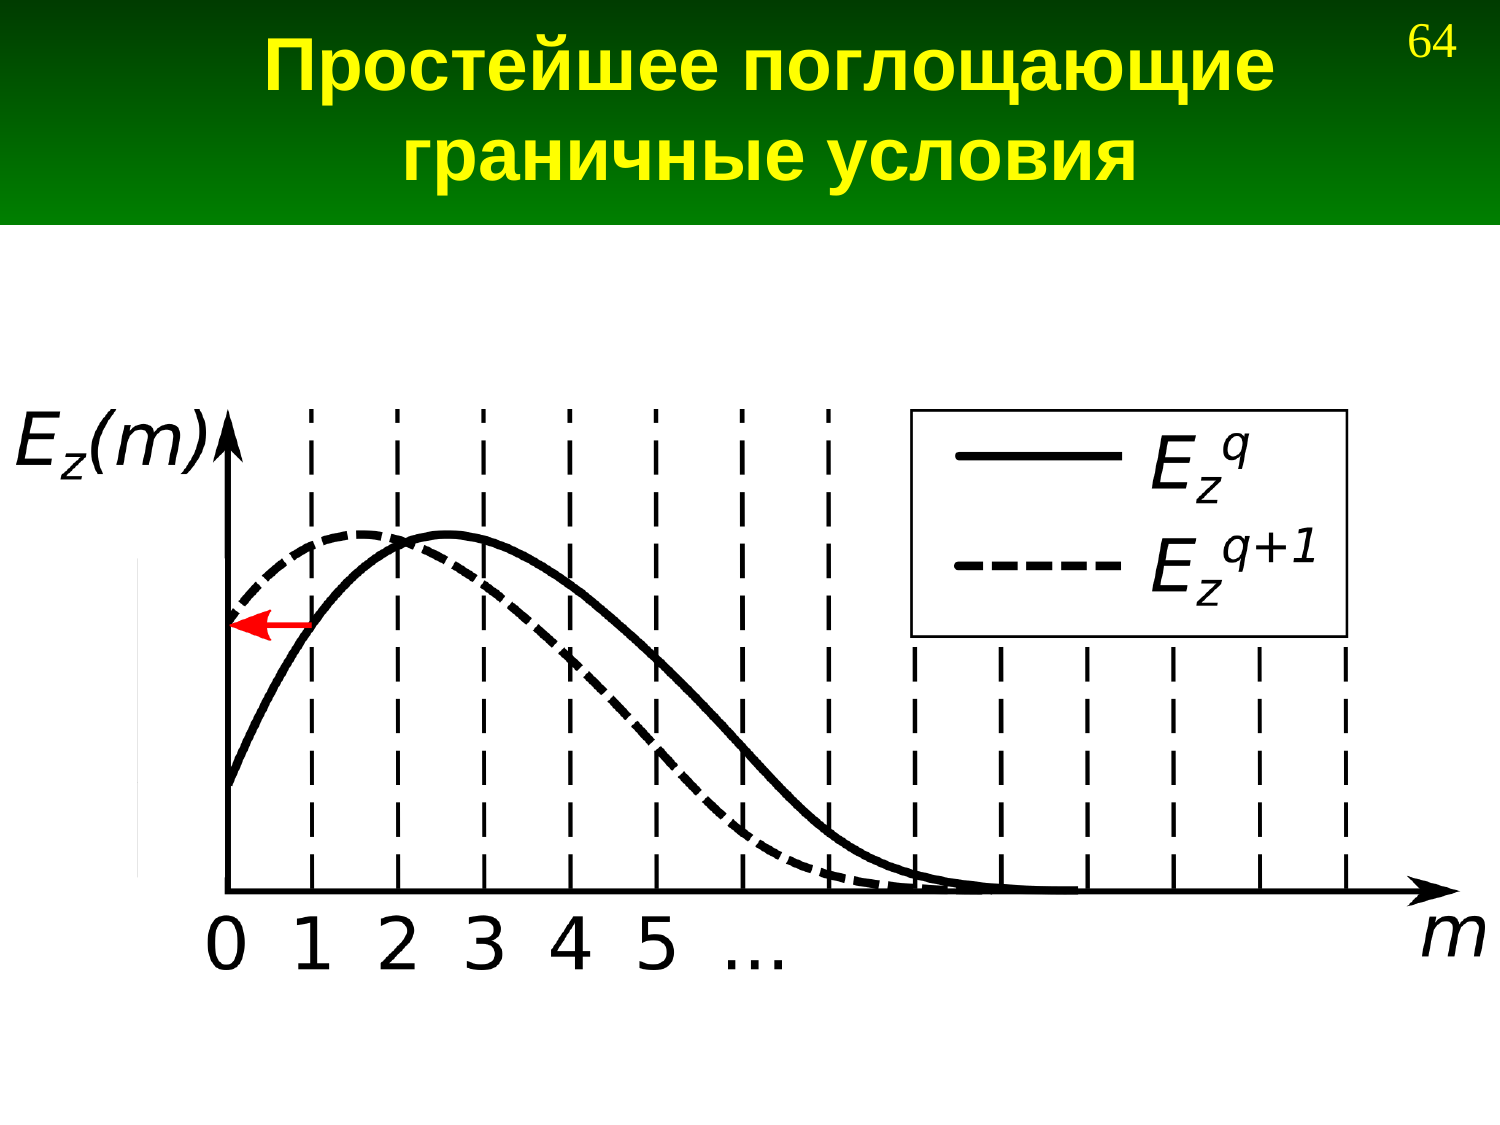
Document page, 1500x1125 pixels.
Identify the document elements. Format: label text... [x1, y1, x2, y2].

title Простейшее поглощающие граничные условия [100, 7, 1441, 204]
picture [16, 409, 1485, 970]
